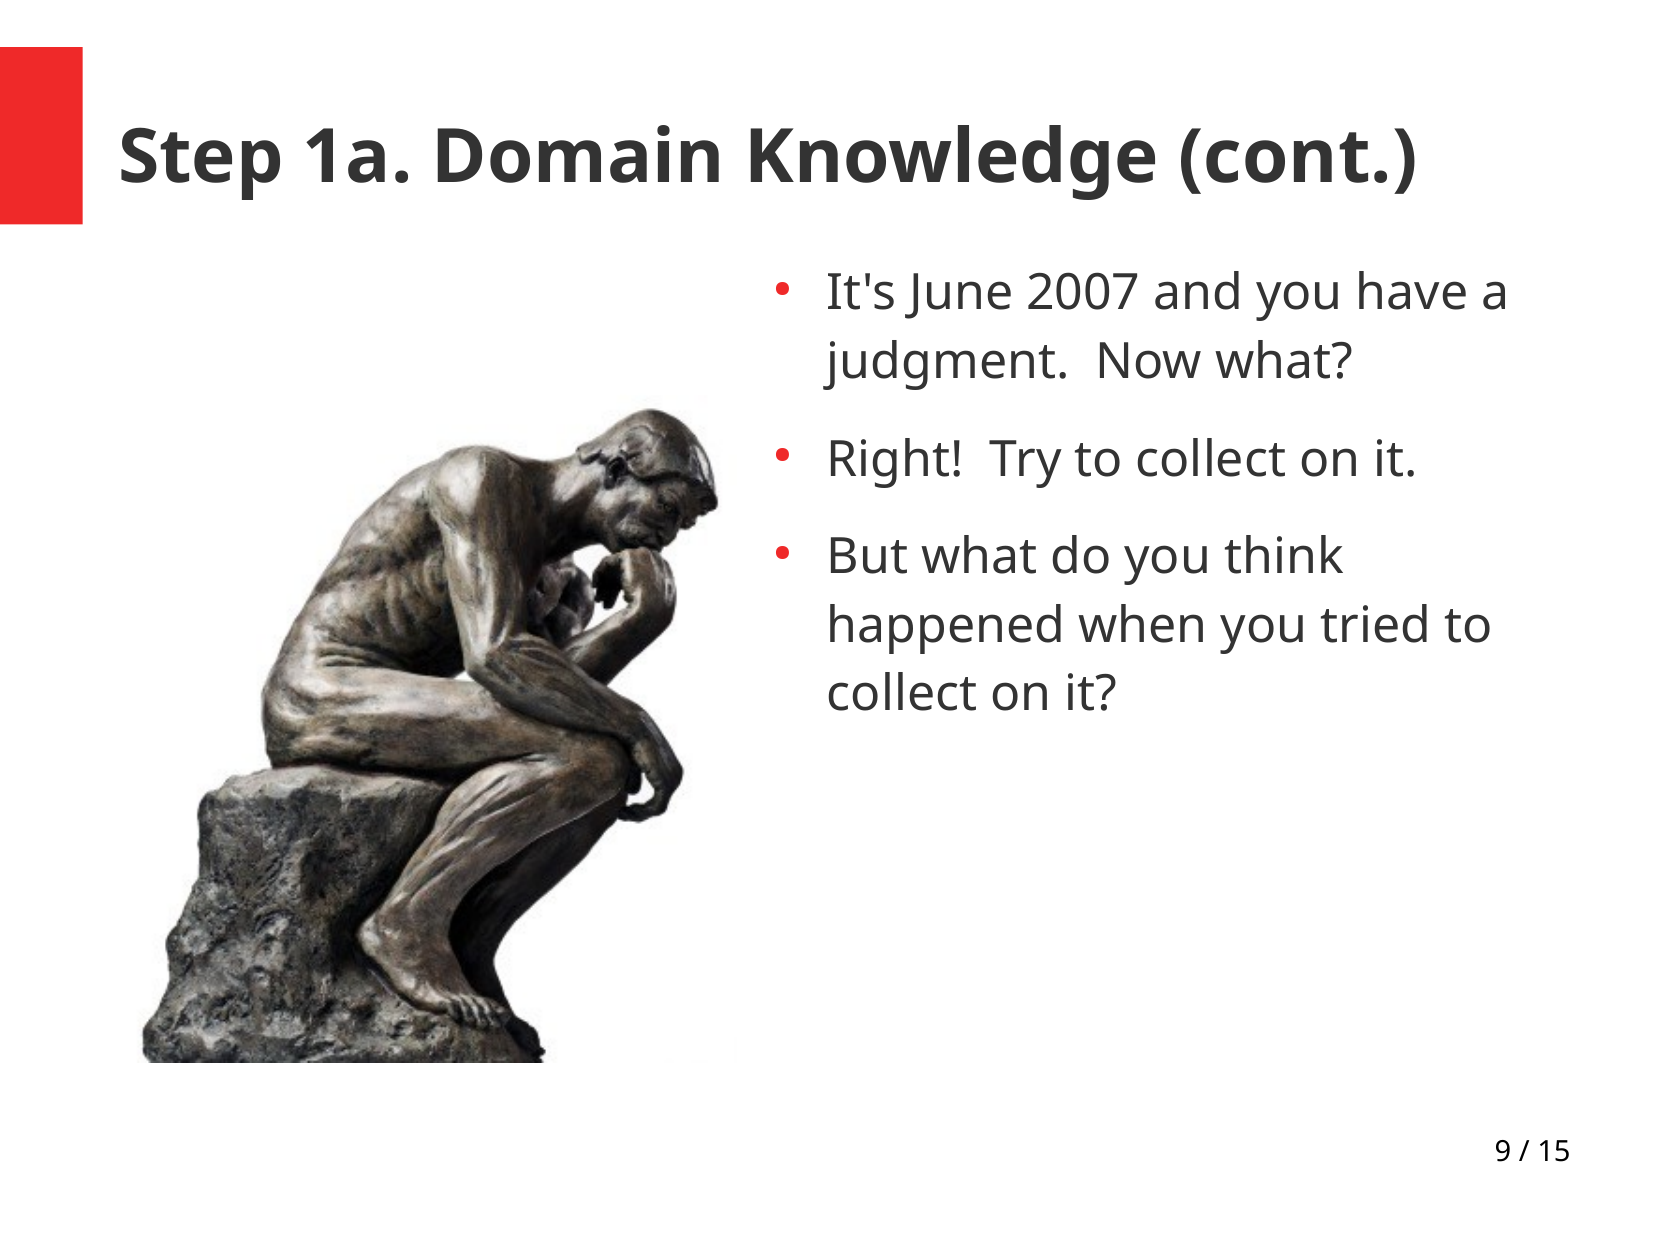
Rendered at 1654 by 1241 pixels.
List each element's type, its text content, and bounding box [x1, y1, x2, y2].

title Step 1a. Domain Knowledge (cont.) [118, 49, 1571, 257]
picture [134, 366, 737, 1063]
list It's June 2007 and you have a judgment. Now what? Right! Try to collect on it. But what do you think happened when you tried to collect on it? [755, 256, 1536, 1074]
